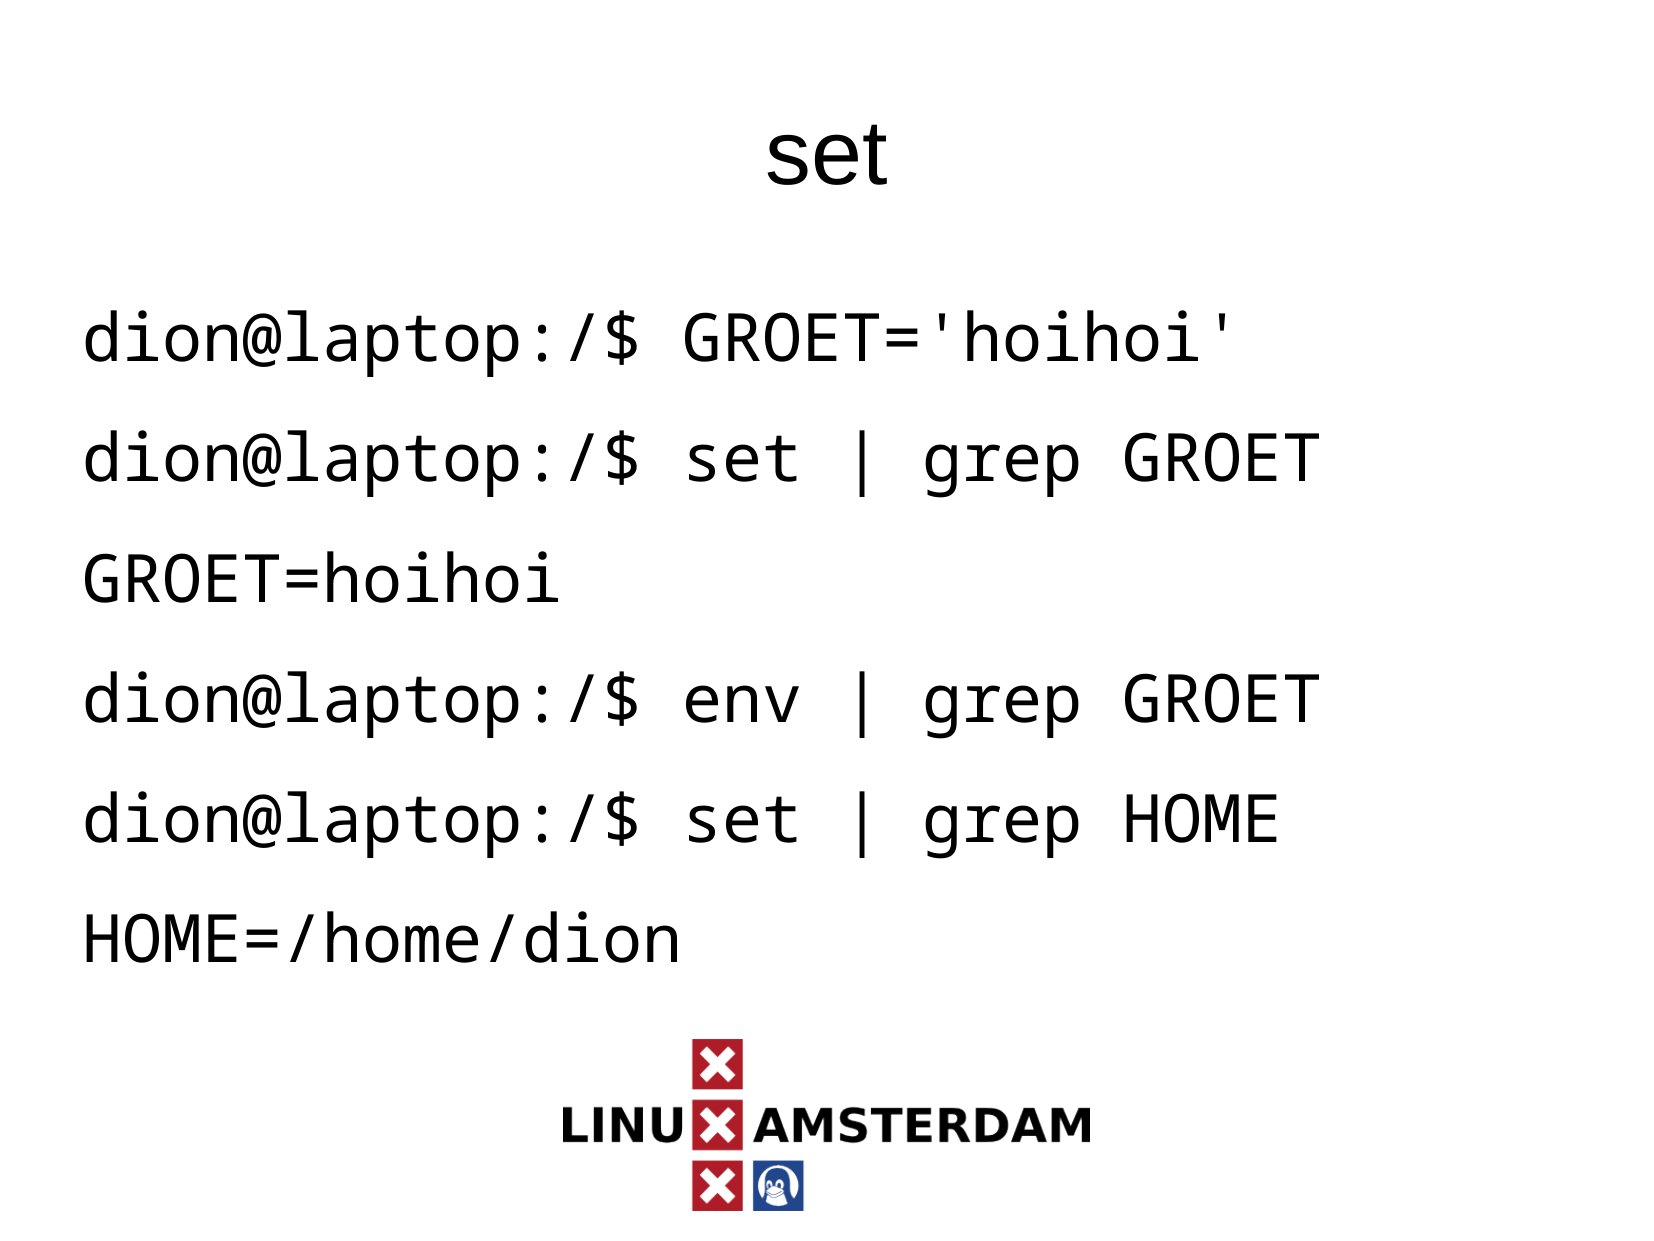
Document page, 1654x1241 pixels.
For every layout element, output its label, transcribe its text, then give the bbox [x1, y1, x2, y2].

title set [82, 49, 1571, 257]
picture [563, 1039, 1090, 1211]
list dion@laptop:/$ GROET='hoihoi' dion@laptop:/$ set | grep GROET GROET=hoihoi dion@laptop:/$ env | grep GROET dion@laptop:/$ set | grep HOME HOME=/home/dion [82, 290, 1571, 1010]
